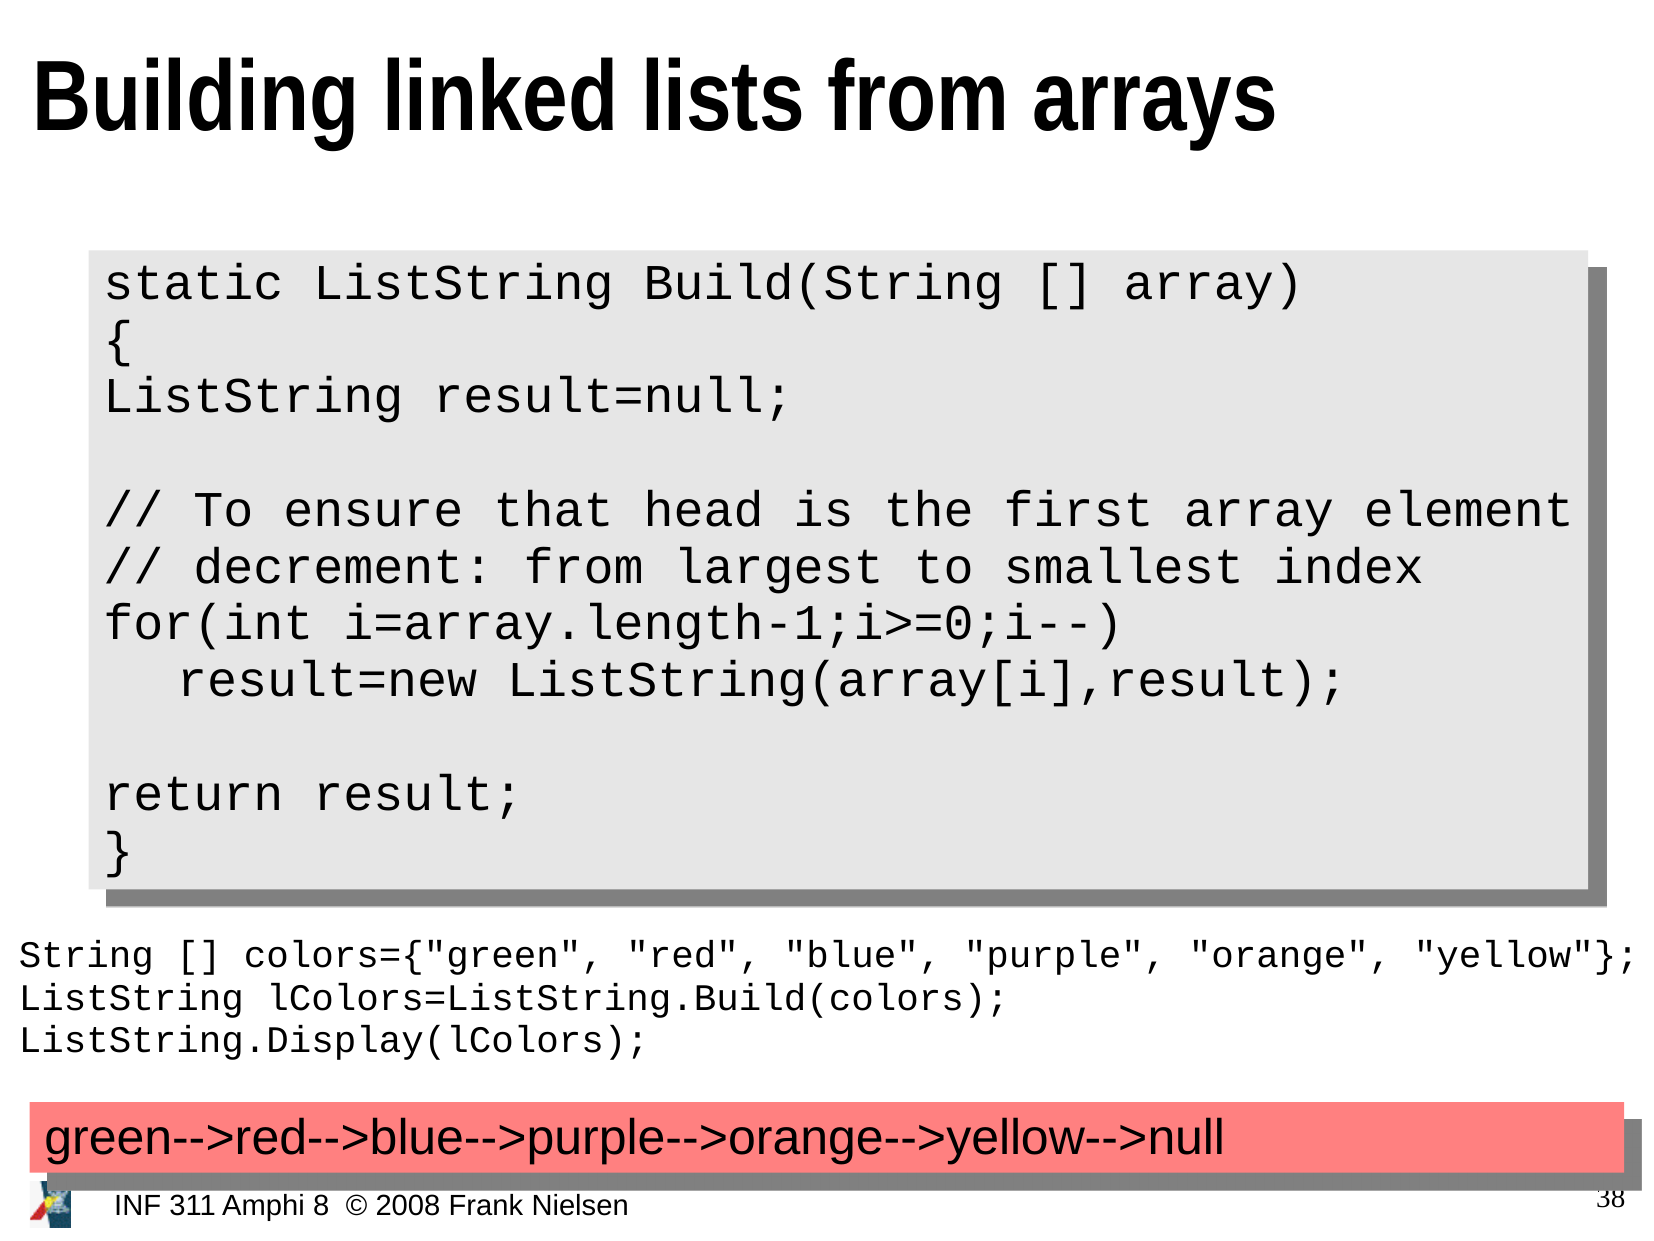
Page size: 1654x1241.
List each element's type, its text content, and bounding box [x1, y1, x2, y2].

text_box static ListString Build(String [] array) { ListString result=null; // To ensure that head is the first array element // decrement: from largest to smallest index for(int i=array.length-1;i>=0;i--) result=new ListString(array[i],result); return result; } [88, 250, 1589, 857]
text_box String [] colors={"green", "red", "blue", "purple", "orange", "yellow"}; ListString lColors=ListString.Build(colors); ListString.Display(lColors); [3, 928, 1654, 1063]
picture [29, 1181, 71, 1228]
text_box green-->red-->blue-->purple-->orange-->yellow-->null [29, 1102, 1625, 1173]
text_box Building linked lists from arrays [17, 29, 1295, 159]
